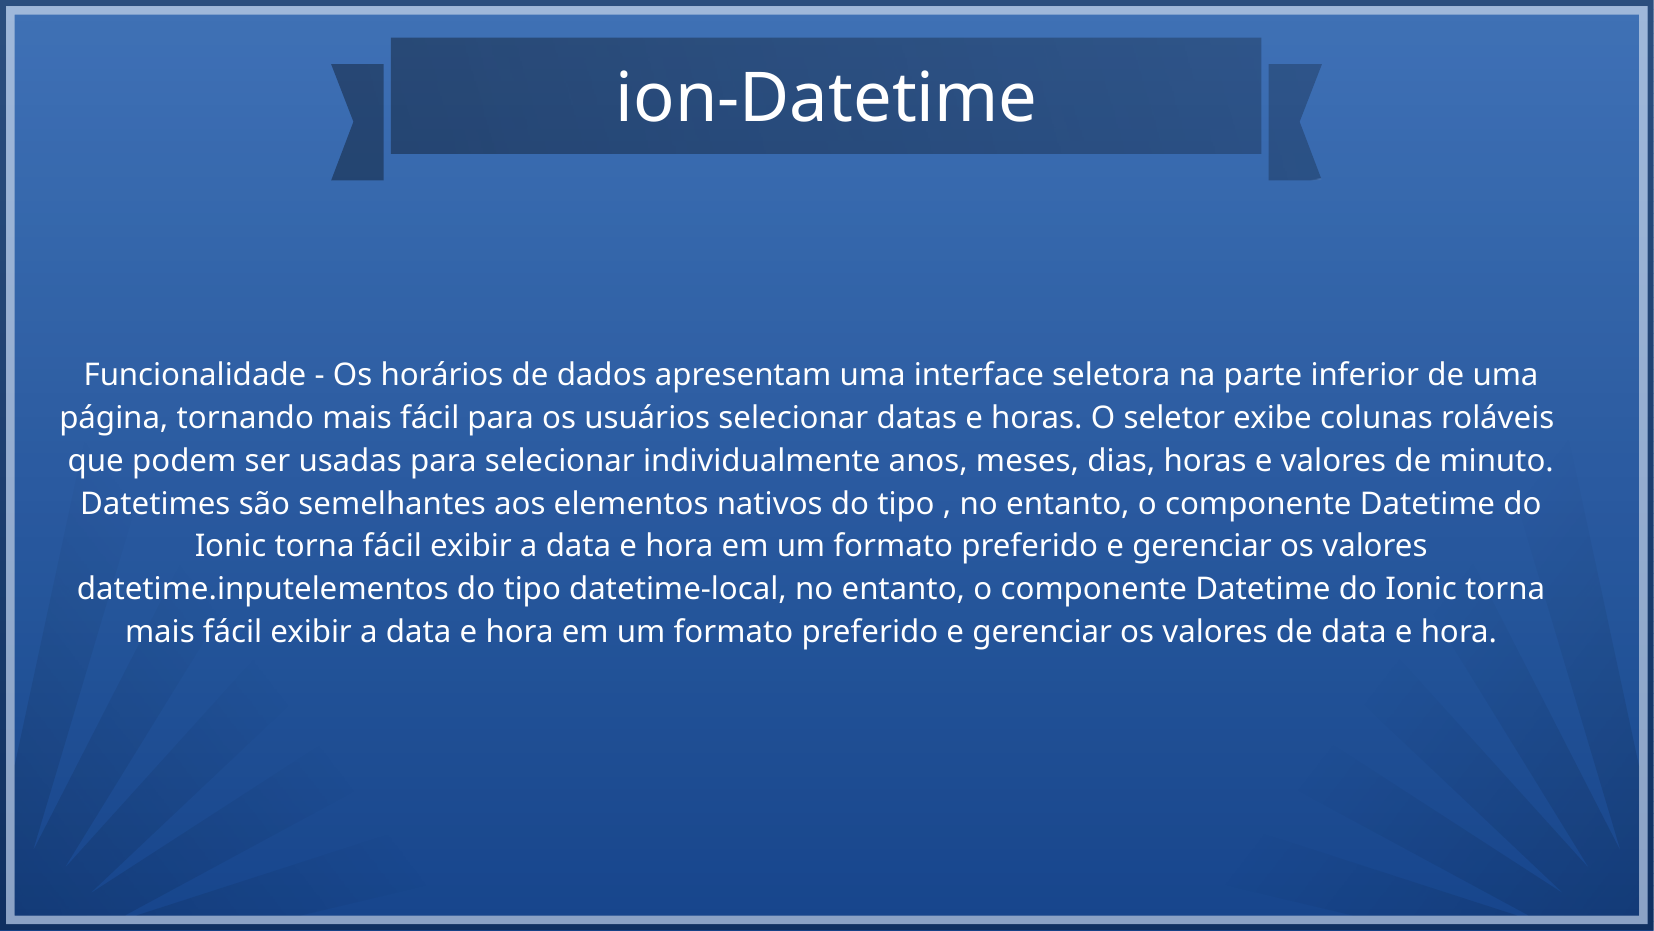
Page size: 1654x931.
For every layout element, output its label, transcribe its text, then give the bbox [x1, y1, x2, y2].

subtitle Funcionalidade - Os horários de dados apresentam uma interface seletora na parte inferior de uma página, tornando mais fácil para os usuários selecionar datas e horas. O seletor exibe colunas roláveis ​​que podem ser usadas para selecionar individualmente anos, meses, dias, horas e valores de minuto. Datetimes são semelhantes aos elementos nativos do tipo , no entanto, o componente Datetime do Ionic torna fácil exibir a data e hora em um formato preferido e gerenciar os valores datetime.inputelementos do tipo datetime-local, no entanto, o componente Datetime do Ionic torna mais fácil exibir a data e hora em um formato preferido e gerenciar os valores de data e hora. [59, 295, 1565, 709]
title ion-Datetime [389, 35, 1264, 154]
